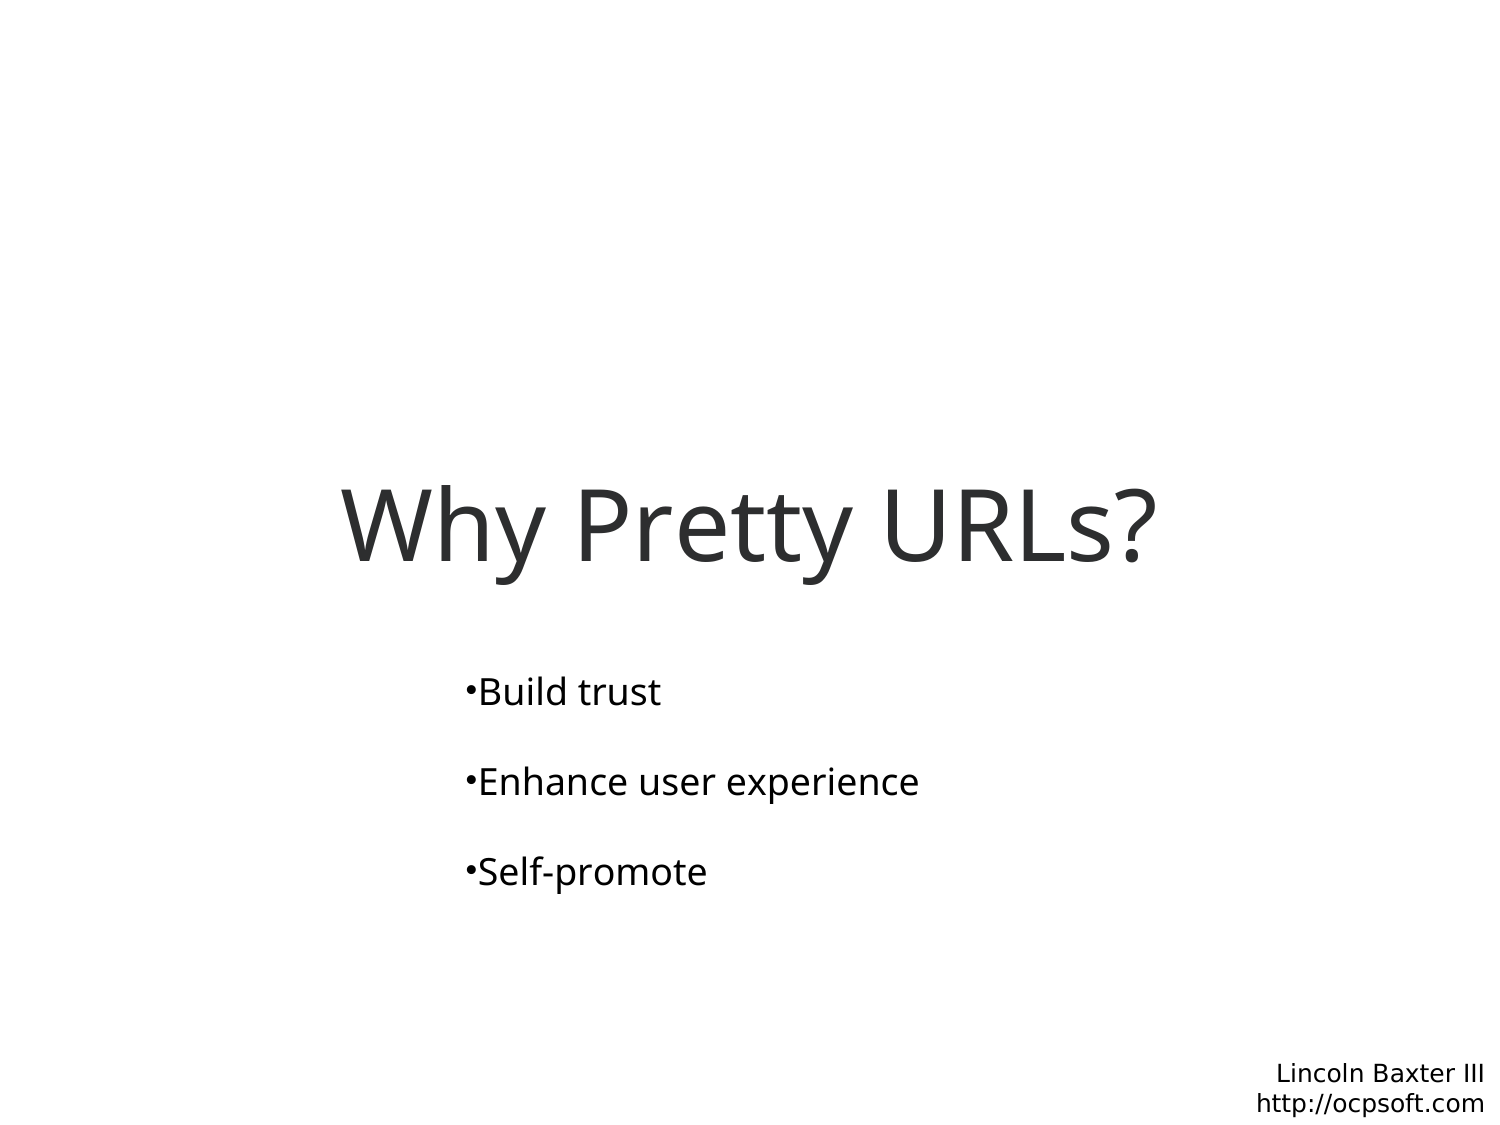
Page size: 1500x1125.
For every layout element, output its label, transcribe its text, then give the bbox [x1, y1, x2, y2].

subtitle Why Pretty URLs? [75, 119, 1425, 923]
text_box Build trust Enhance user experience Self-promote [450, 660, 969, 901]
